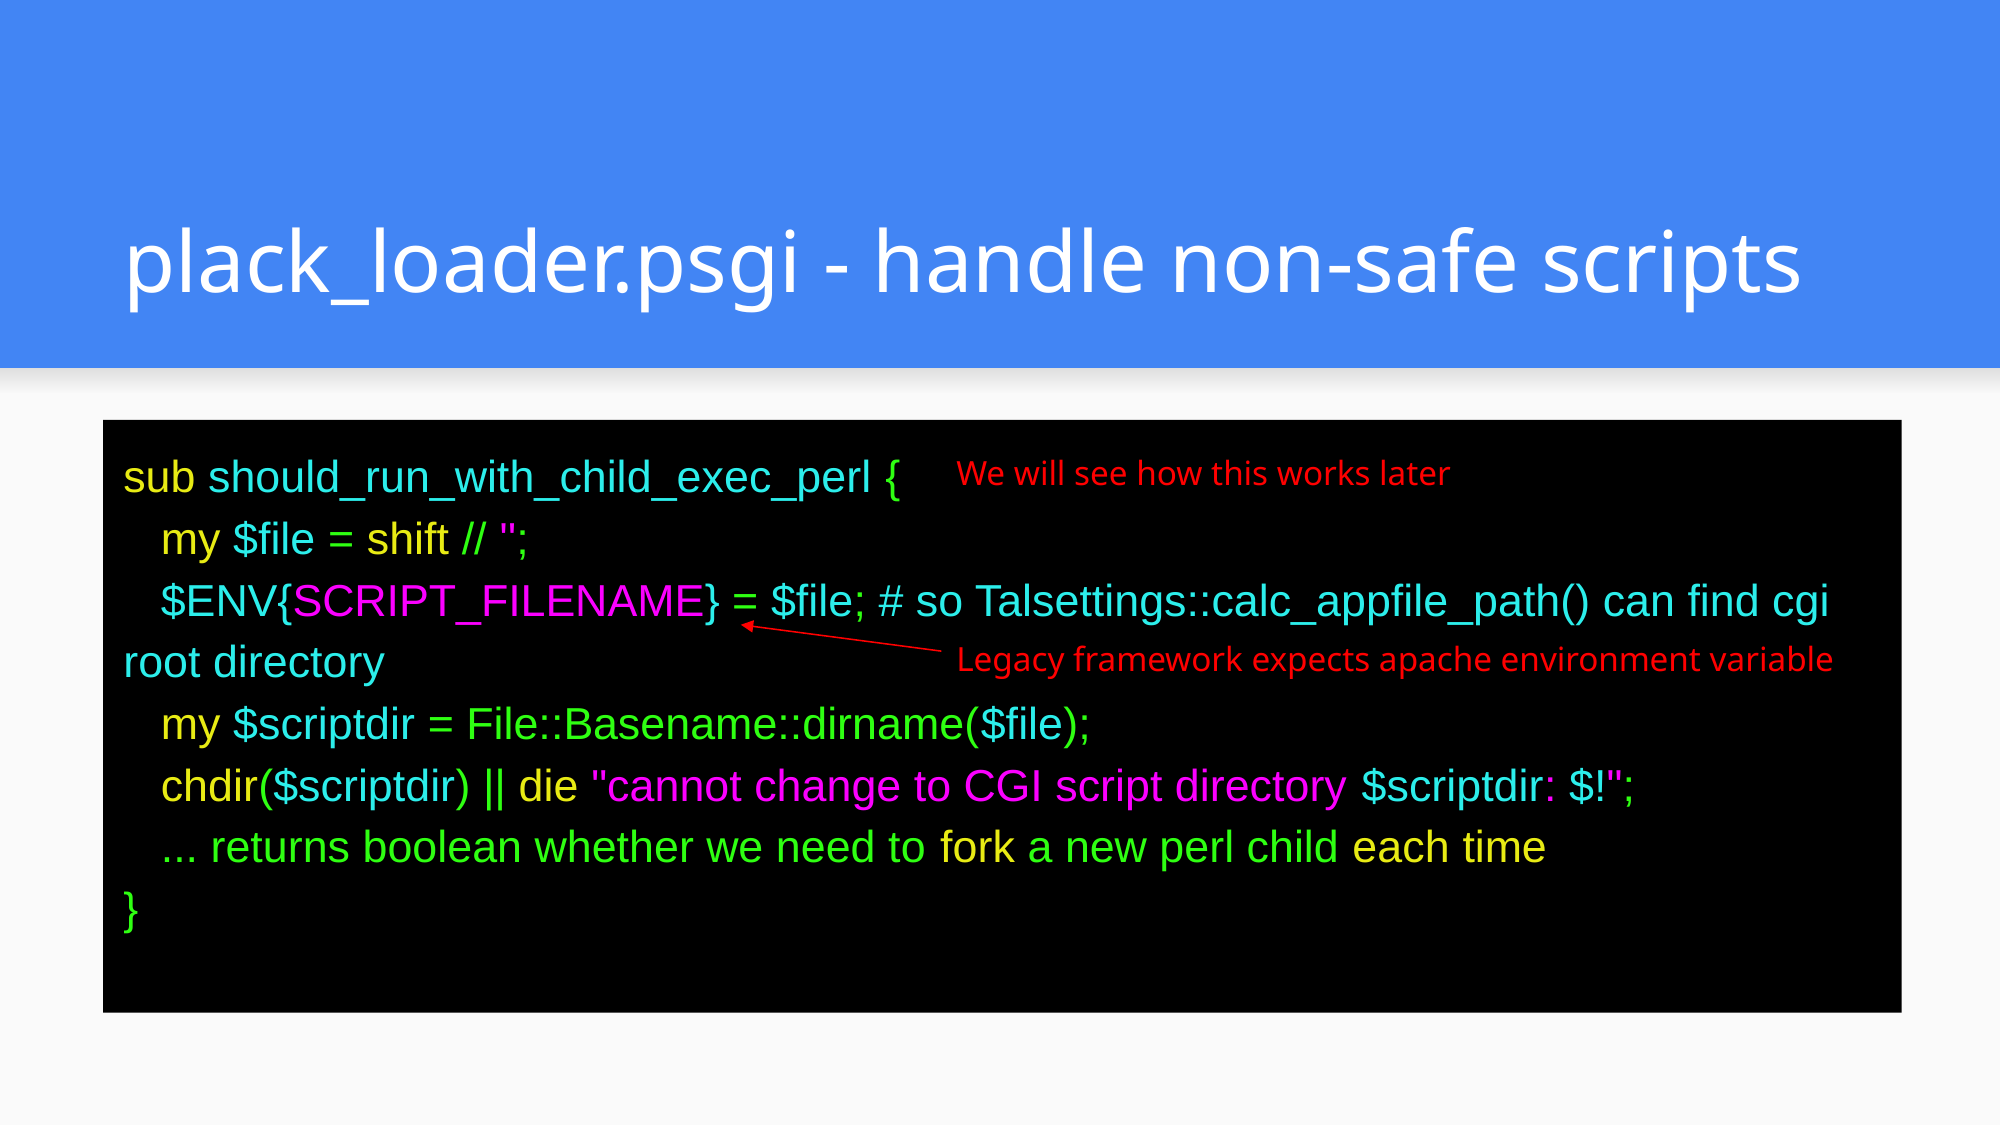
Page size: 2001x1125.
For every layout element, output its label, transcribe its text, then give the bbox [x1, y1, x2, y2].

text_box We will see how this works later [941, 436, 1858, 494]
text_box Legacy framework expects apache environment variable [941, 622, 1858, 680]
list sub should_run_with_child_exec_perl { my $file = shift // ''; $ENV{SCRIPT_FILENAME} = $file; # so Talsettings::calc_appfile_path() can find cgi root directory my $scriptdir = File::Basename::dirname($file); chdir($scriptdir) || die "cannot change to CGI script directory $scriptdir: $!"; ... returns boolean whether we need to fork a new perl child each time } [103, 419, 1902, 1013]
title plack_loader.psgi - handle non-safe scripts [103, 161, 1902, 330]
